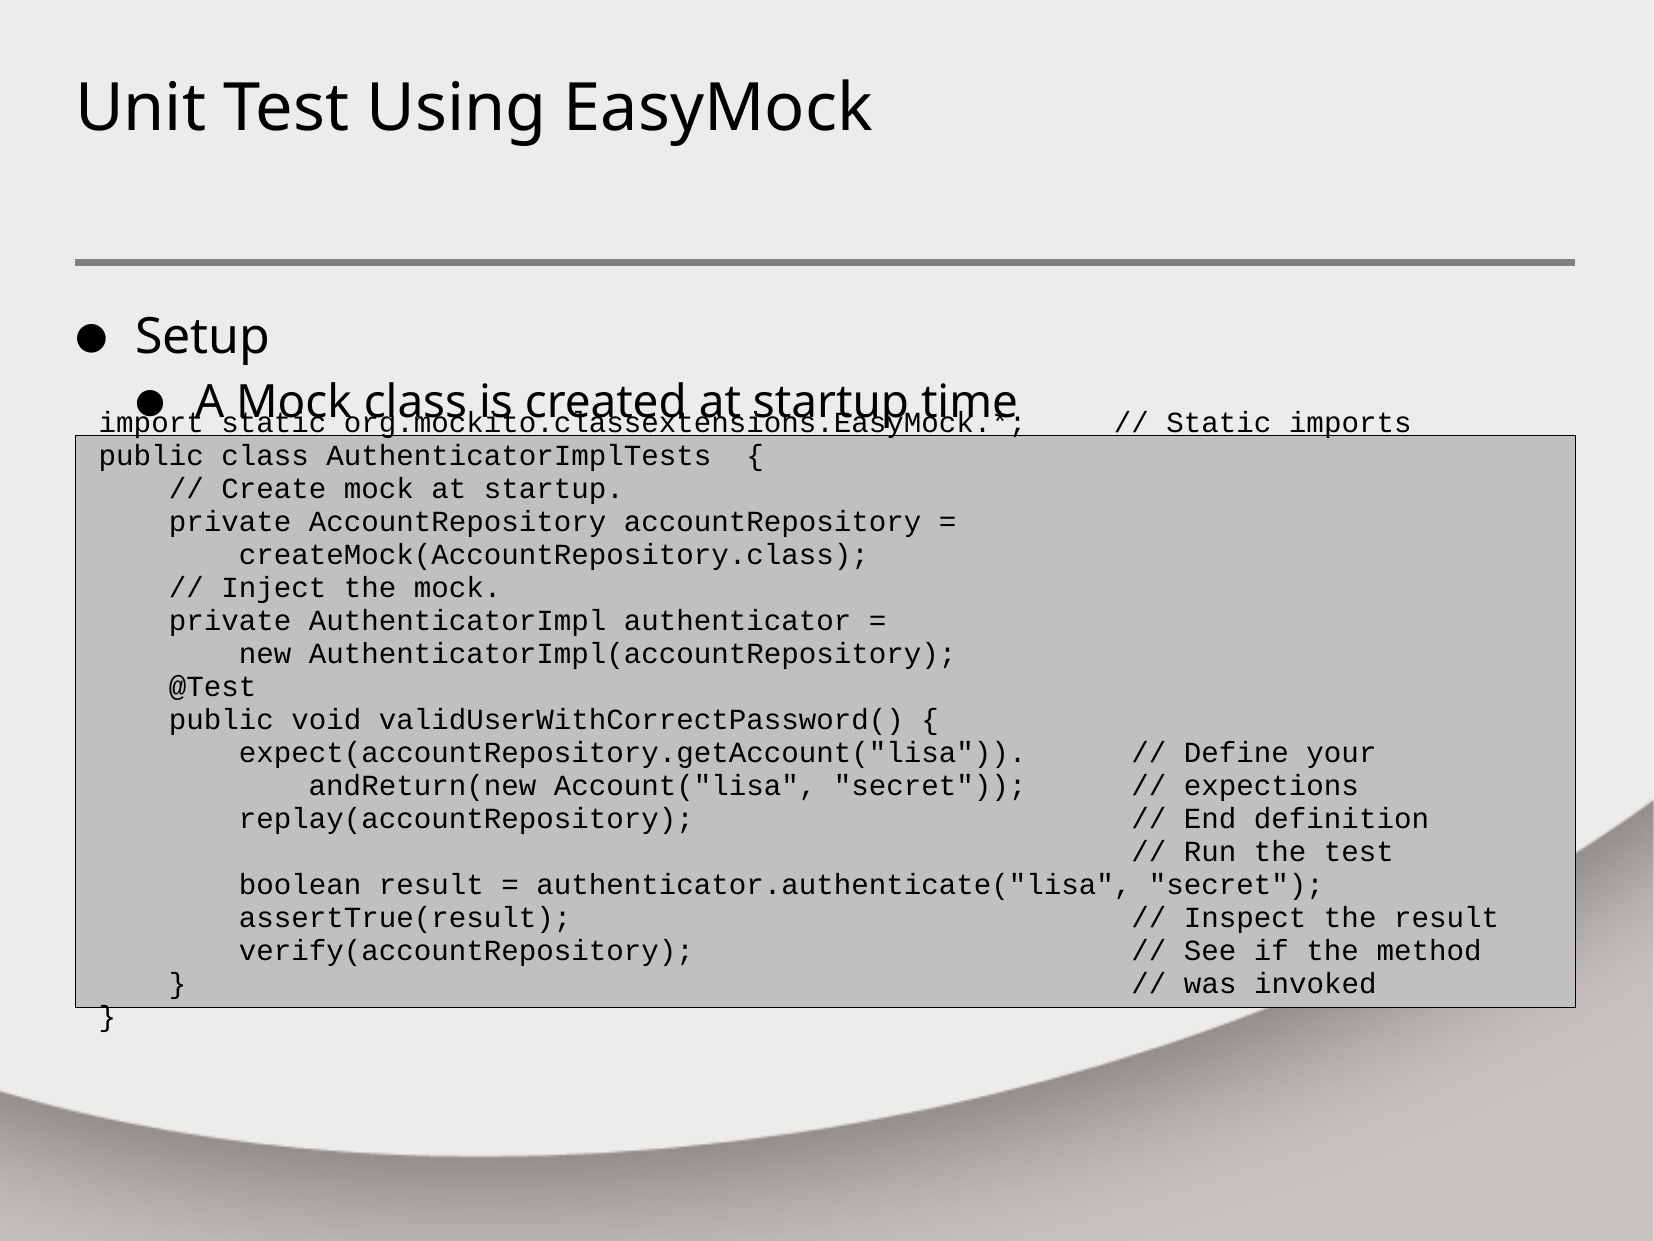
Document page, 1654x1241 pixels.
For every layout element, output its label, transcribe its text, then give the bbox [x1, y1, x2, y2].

picture [0, 0, 1654, 1241]
list Setup A Mock class is created at startup time [75, 300, 1576, 435]
list Setup A Mock class is created at startup time [75, 1008, 1576, 1163]
title Unit Test Using EasyMock [75, 75, 1576, 226]
text_box import static org.mockito.classextensions.EasyMock.*; // Static imports public class AuthenticatorImplTests { // Create mock at startup. private AccountRepository accountRepository = createMock(AccountRepository.class); // Inject the mock. private AuthenticatorImpl authenticator = new AuthenticatorImpl(accountRepository); @Test public void validUserWithCorrectPassword() { expect(accountRepository.getAccount("lisa")). // Define your andReturn(new Account("lisa", "secret")); // expections replay(accountRepository); // End definition // Run the test boolean result = authenticator.authenticate("lisa", "secret"); assertTrue(result); // Inspect the result verify(accountRepository); // See if the method } // was invoked } [75, 435, 1576, 1008]
